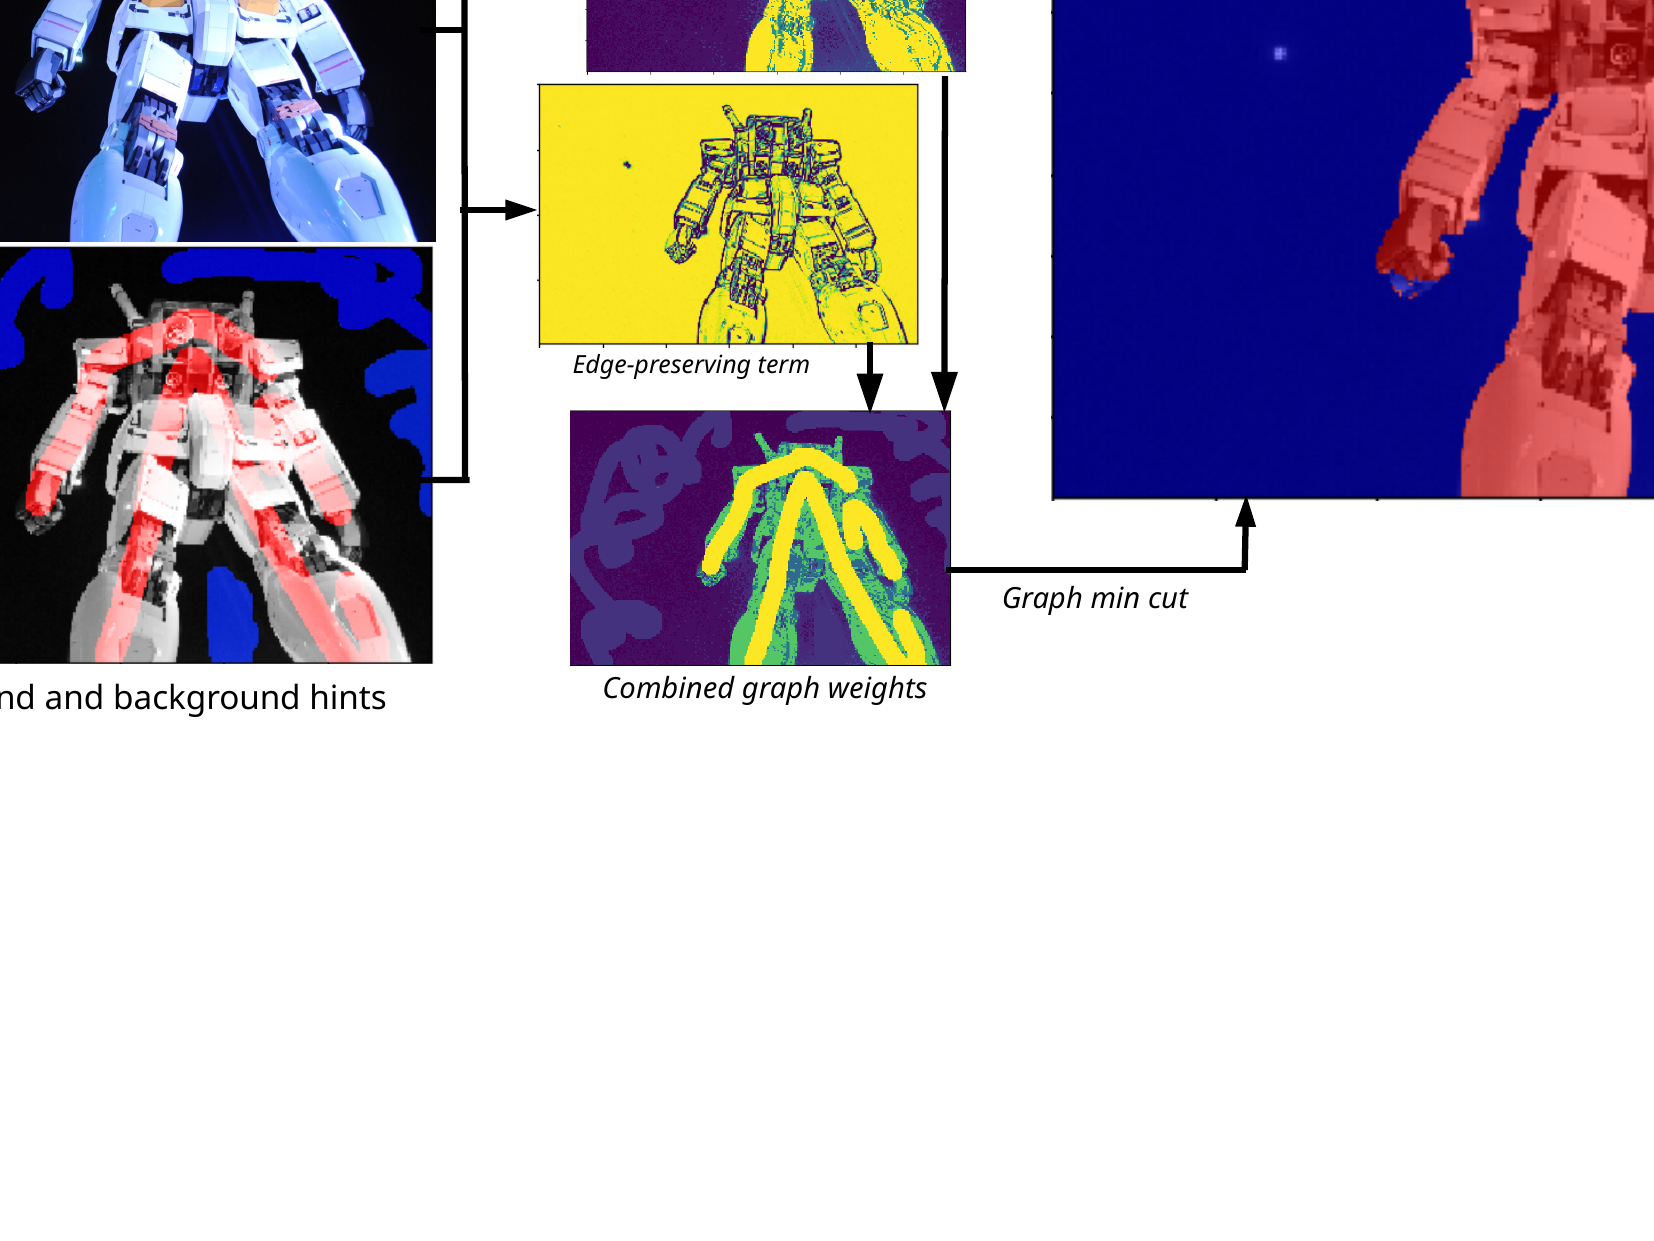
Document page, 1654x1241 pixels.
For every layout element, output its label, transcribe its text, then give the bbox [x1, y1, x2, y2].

text_box Graph min cut [855, 570, 1336, 661]
text_box Foreground and background hints [0, 666, 511, 841]
picture [570, 405, 959, 660]
text_box Edge-preserving term [451, 339, 932, 430]
picture [585, 0, 976, 76]
picture [1051, 0, 1654, 501]
text_box Combined graph weights [525, 660, 1006, 751]
picture [0, 0, 451, 664]
picture [537, 83, 926, 339]
